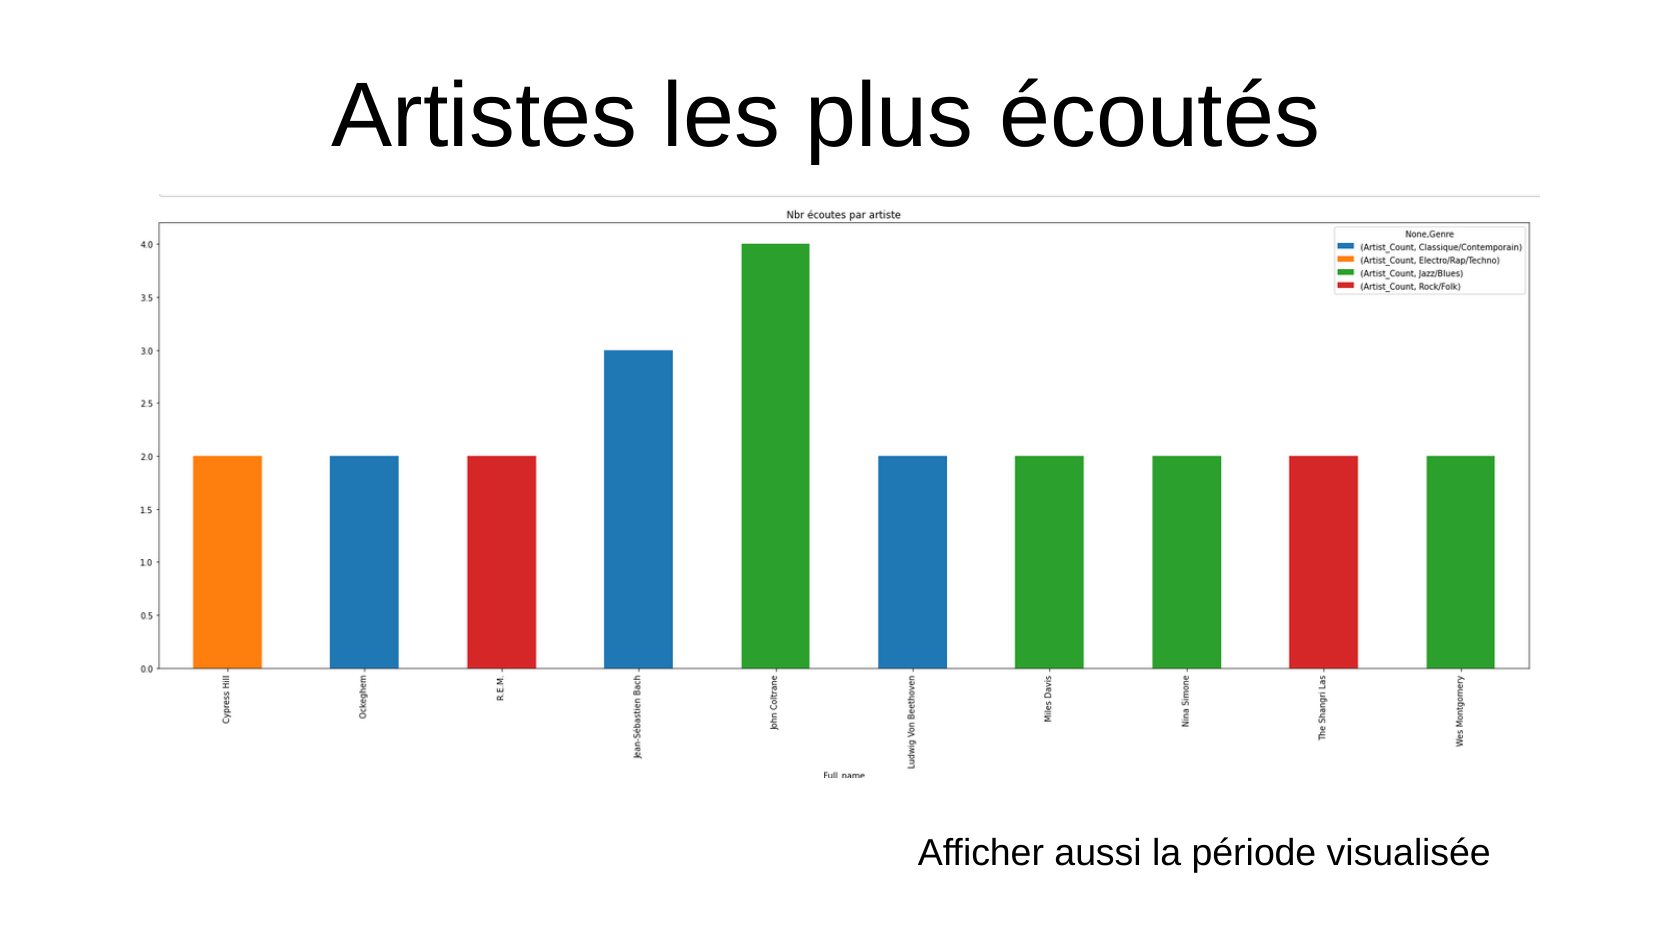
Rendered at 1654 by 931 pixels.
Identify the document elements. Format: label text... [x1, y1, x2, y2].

title Artistes les plus écoutés [82, 37, 1571, 193]
text_box Afficher aussi la période visualisée [903, 824, 1506, 882]
picture [129, 194, 1540, 778]
